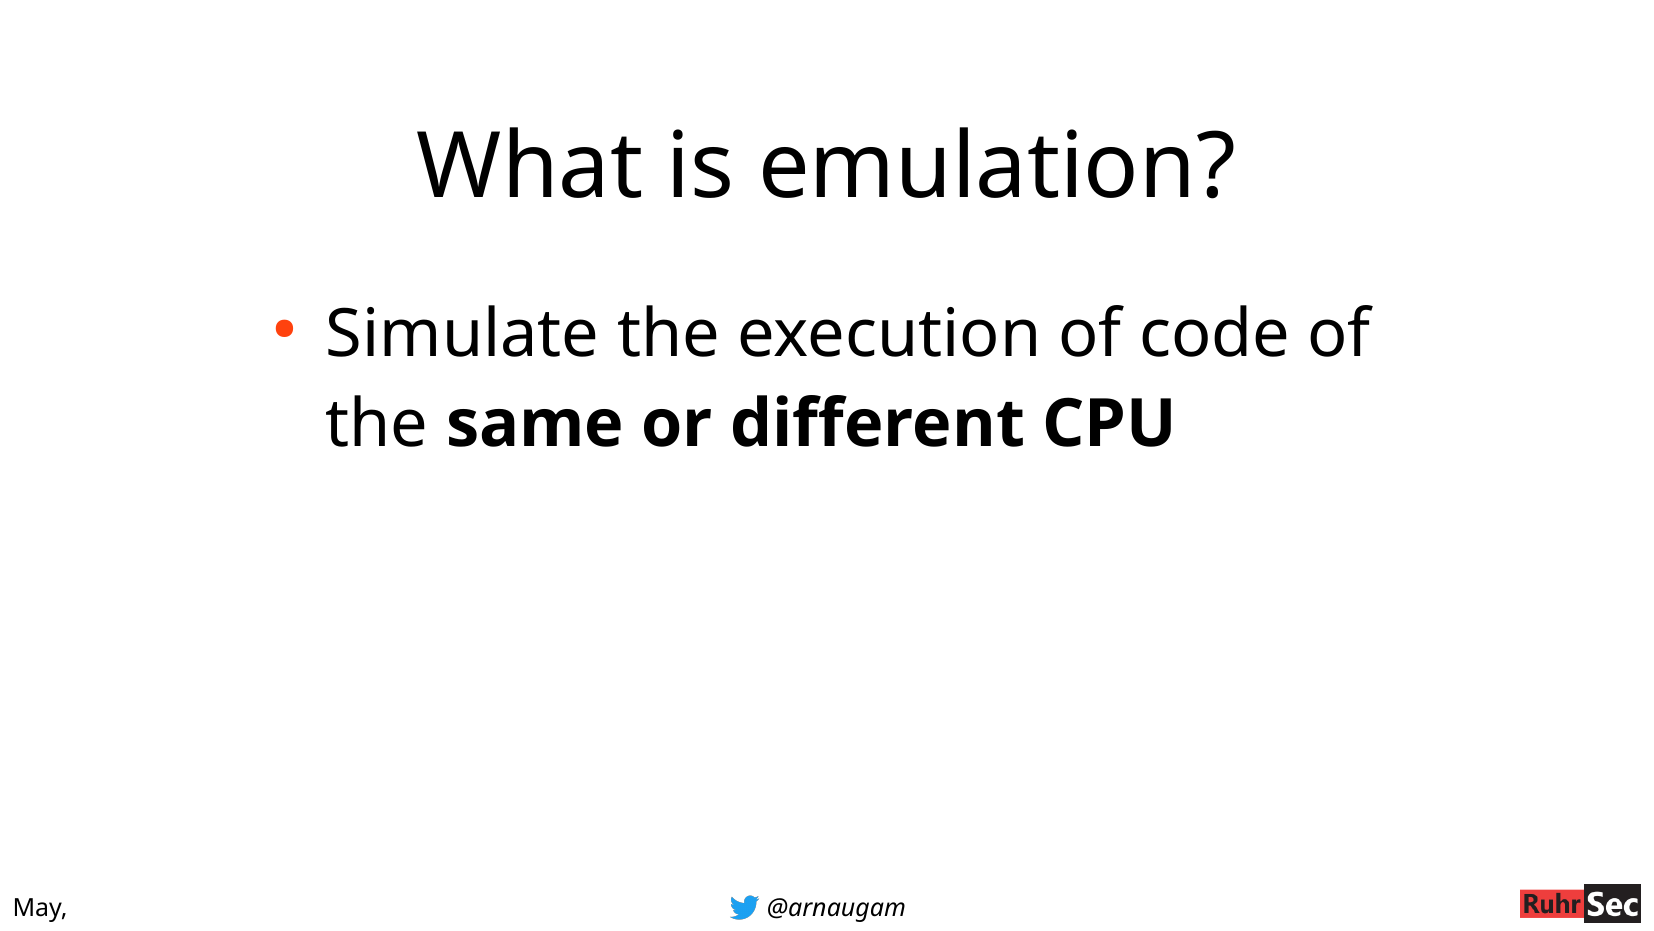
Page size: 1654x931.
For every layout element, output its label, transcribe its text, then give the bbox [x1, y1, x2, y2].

picture [721, 884, 768, 931]
list Simulate the execution of code of the same or different CPU [255, 284, 1396, 451]
picture [1520, 884, 1641, 923]
title What is emulation? [82, 84, 1571, 241]
